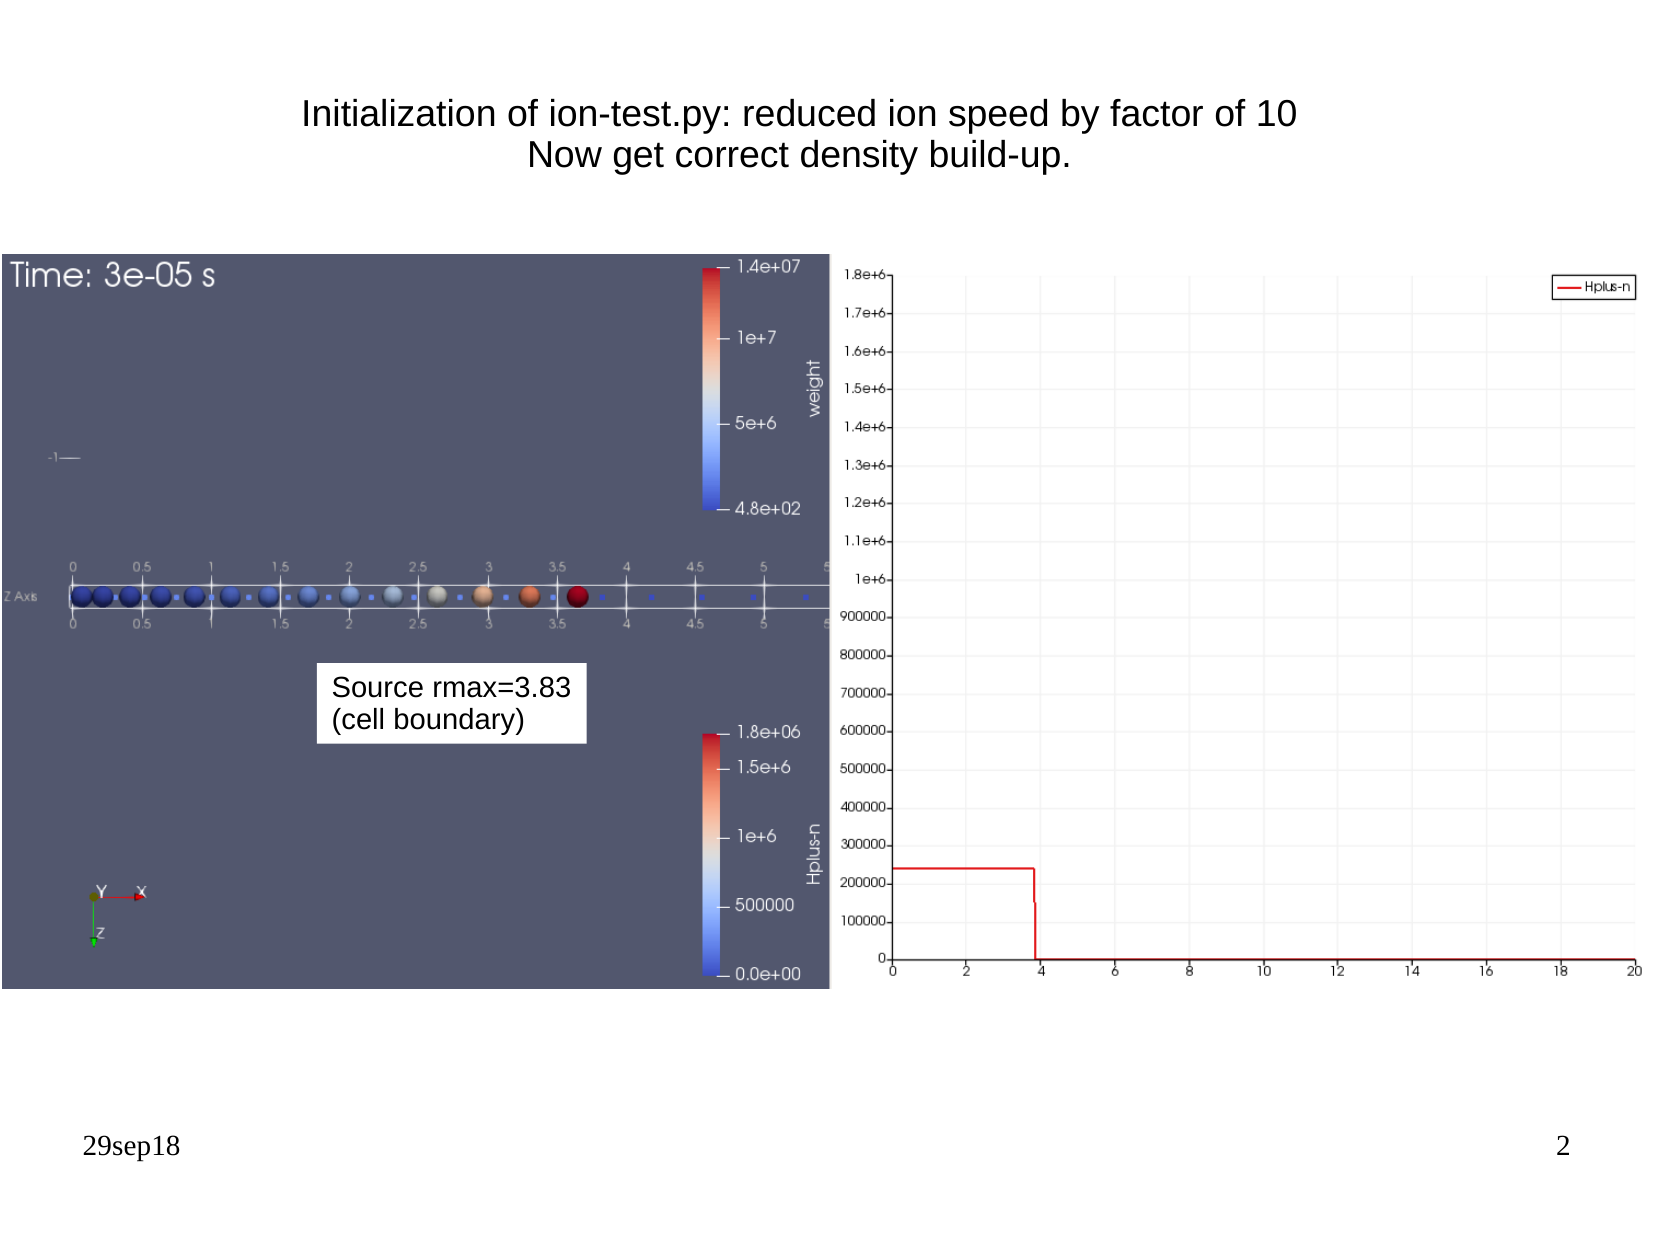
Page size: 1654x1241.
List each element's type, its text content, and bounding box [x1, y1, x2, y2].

text_box Initialization of ion-test.py: reduced ion speed by factor of 10 Now get correct density build-up. [286, 84, 1335, 184]
text_box Source rmax=3.83 (cell boundary) [316, 663, 586, 744]
picture [2, 254, 1654, 989]
